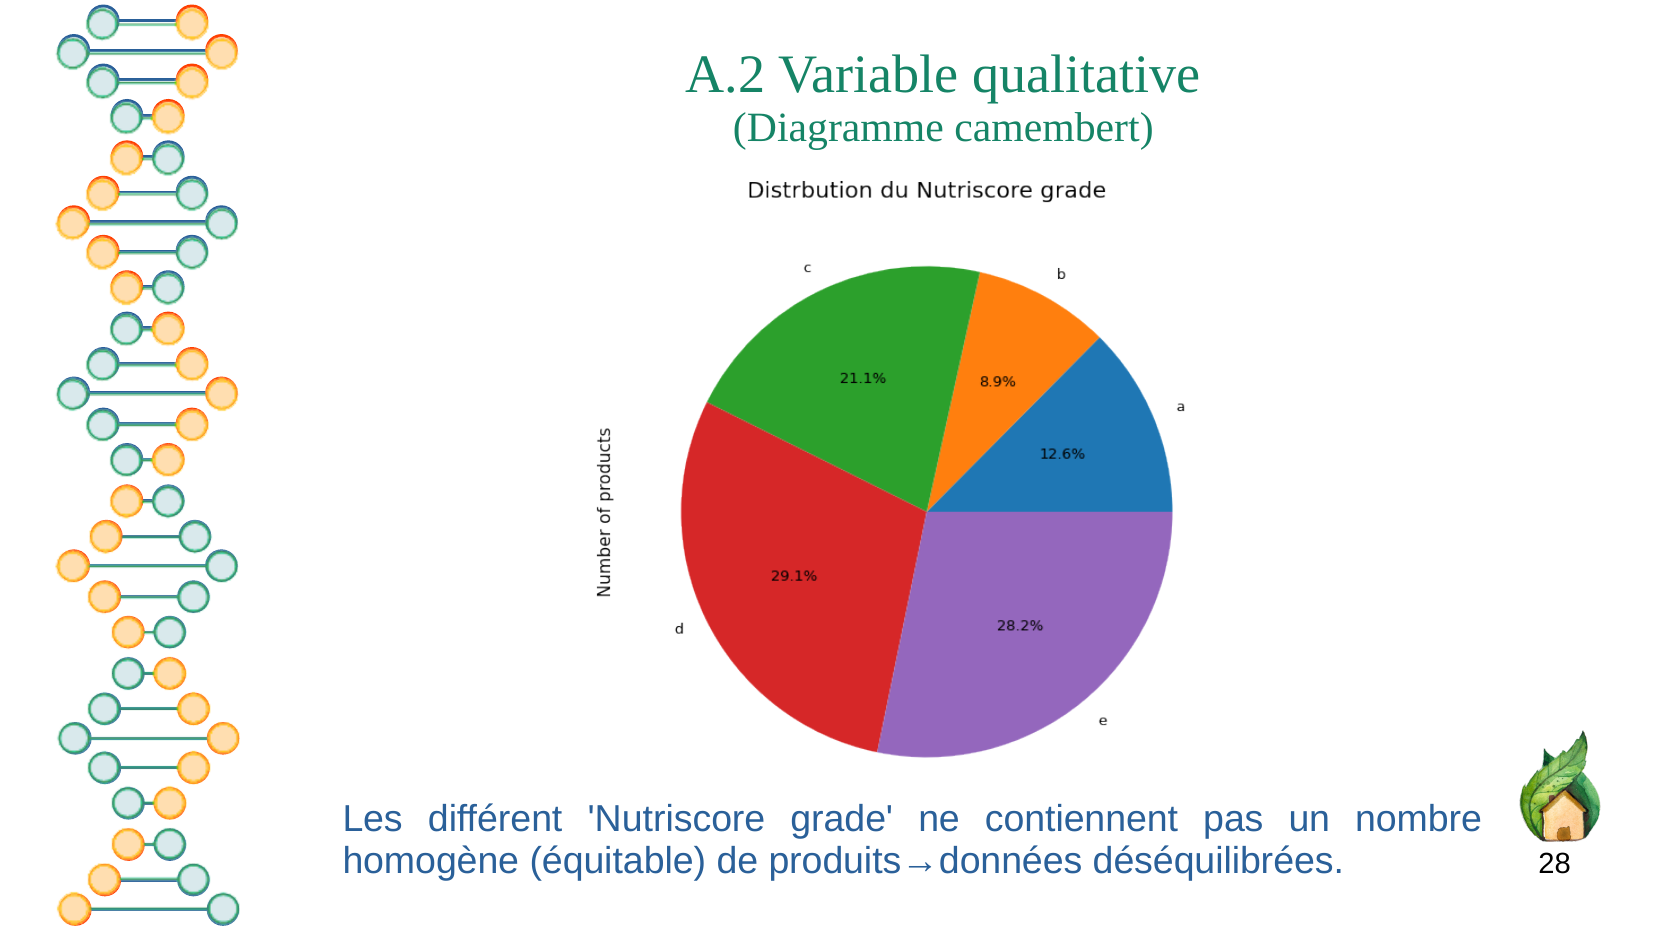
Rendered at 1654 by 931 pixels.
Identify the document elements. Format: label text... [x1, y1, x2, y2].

picture [0, 0, 351, 931]
picture [1500, 726, 1619, 845]
picture [590, 173, 1241, 827]
list Les différent 'Nutriscore grade' ne contiennent pas un nombre homogène (équitable) de produits→données déséquilibrées. [351, 797, 1483, 924]
title A.2 Variable qualitative (Diagramme camembert) [351, 44, 1573, 227]
